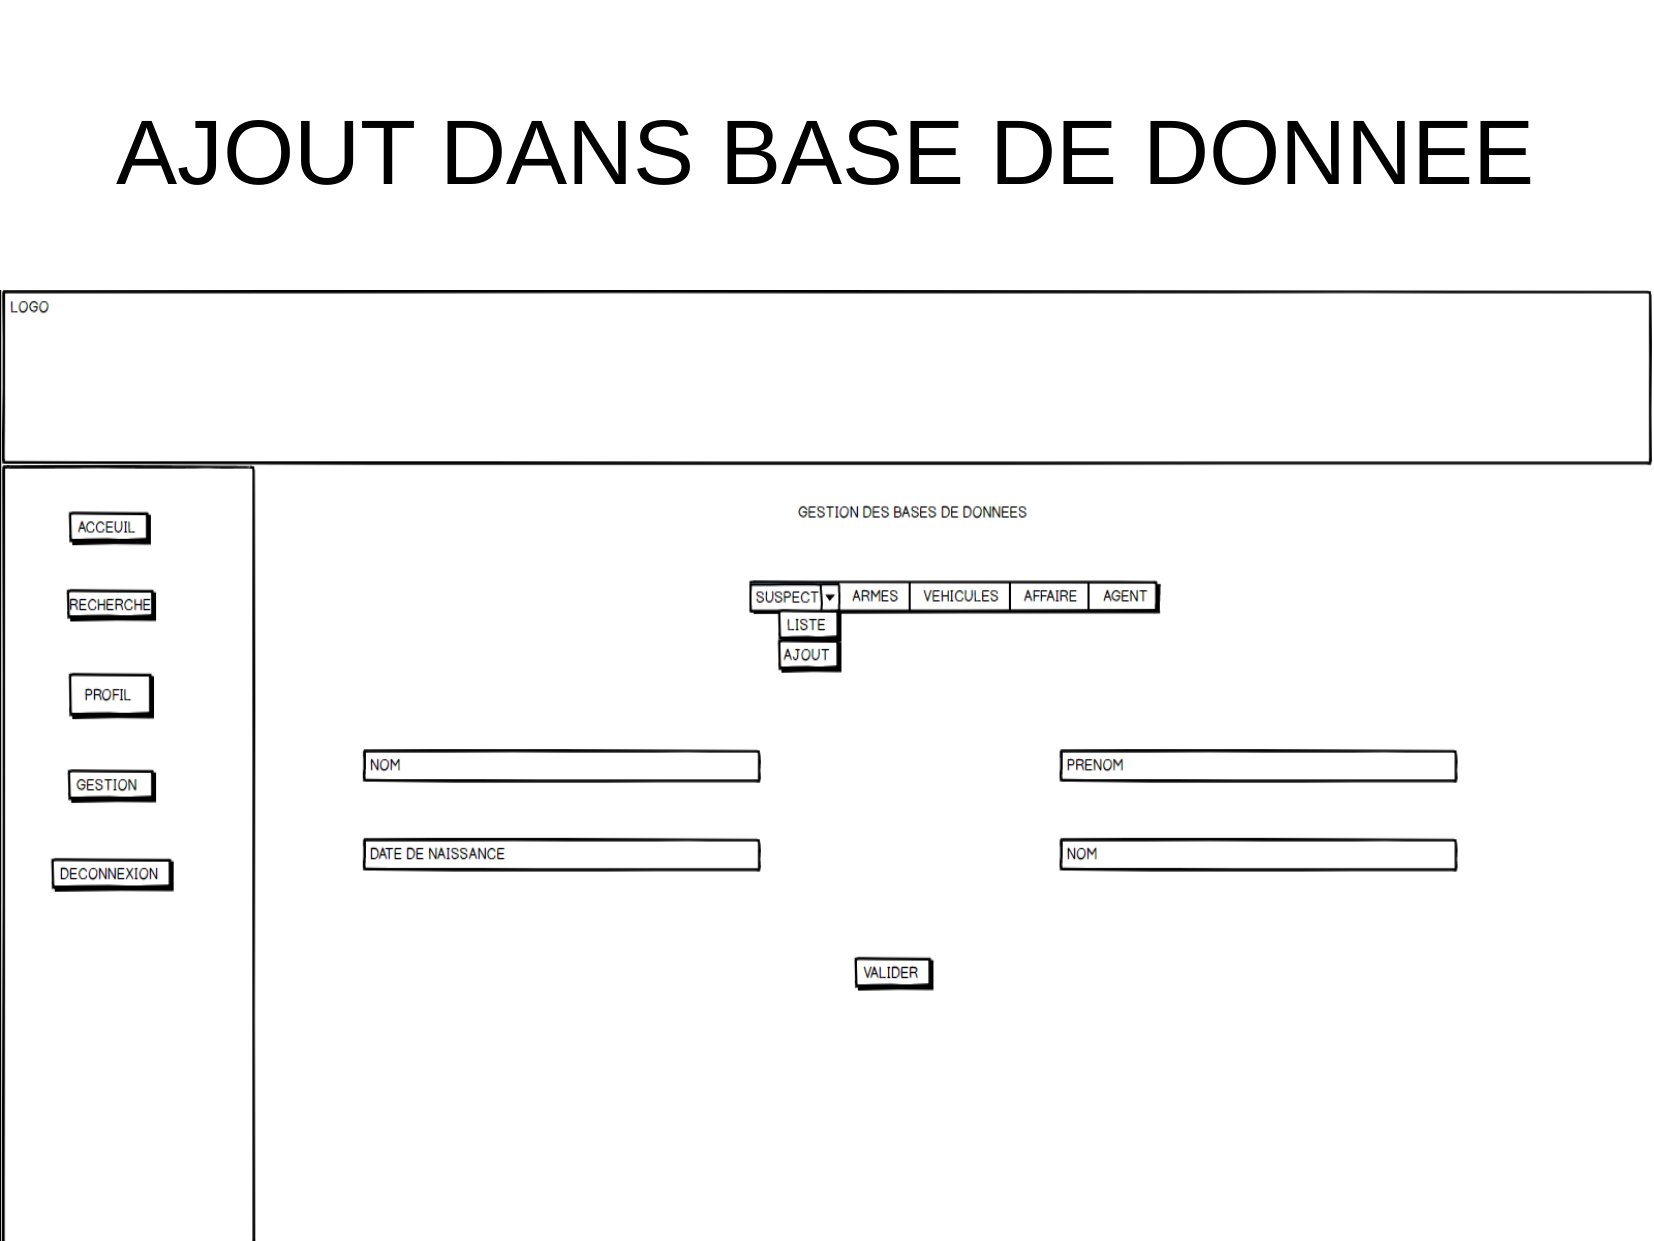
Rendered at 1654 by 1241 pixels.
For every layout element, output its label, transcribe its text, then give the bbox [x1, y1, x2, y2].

title AJOUT DANS BASE DE DONNEE [82, 49, 1571, 257]
picture [0, 290, 1654, 1241]
